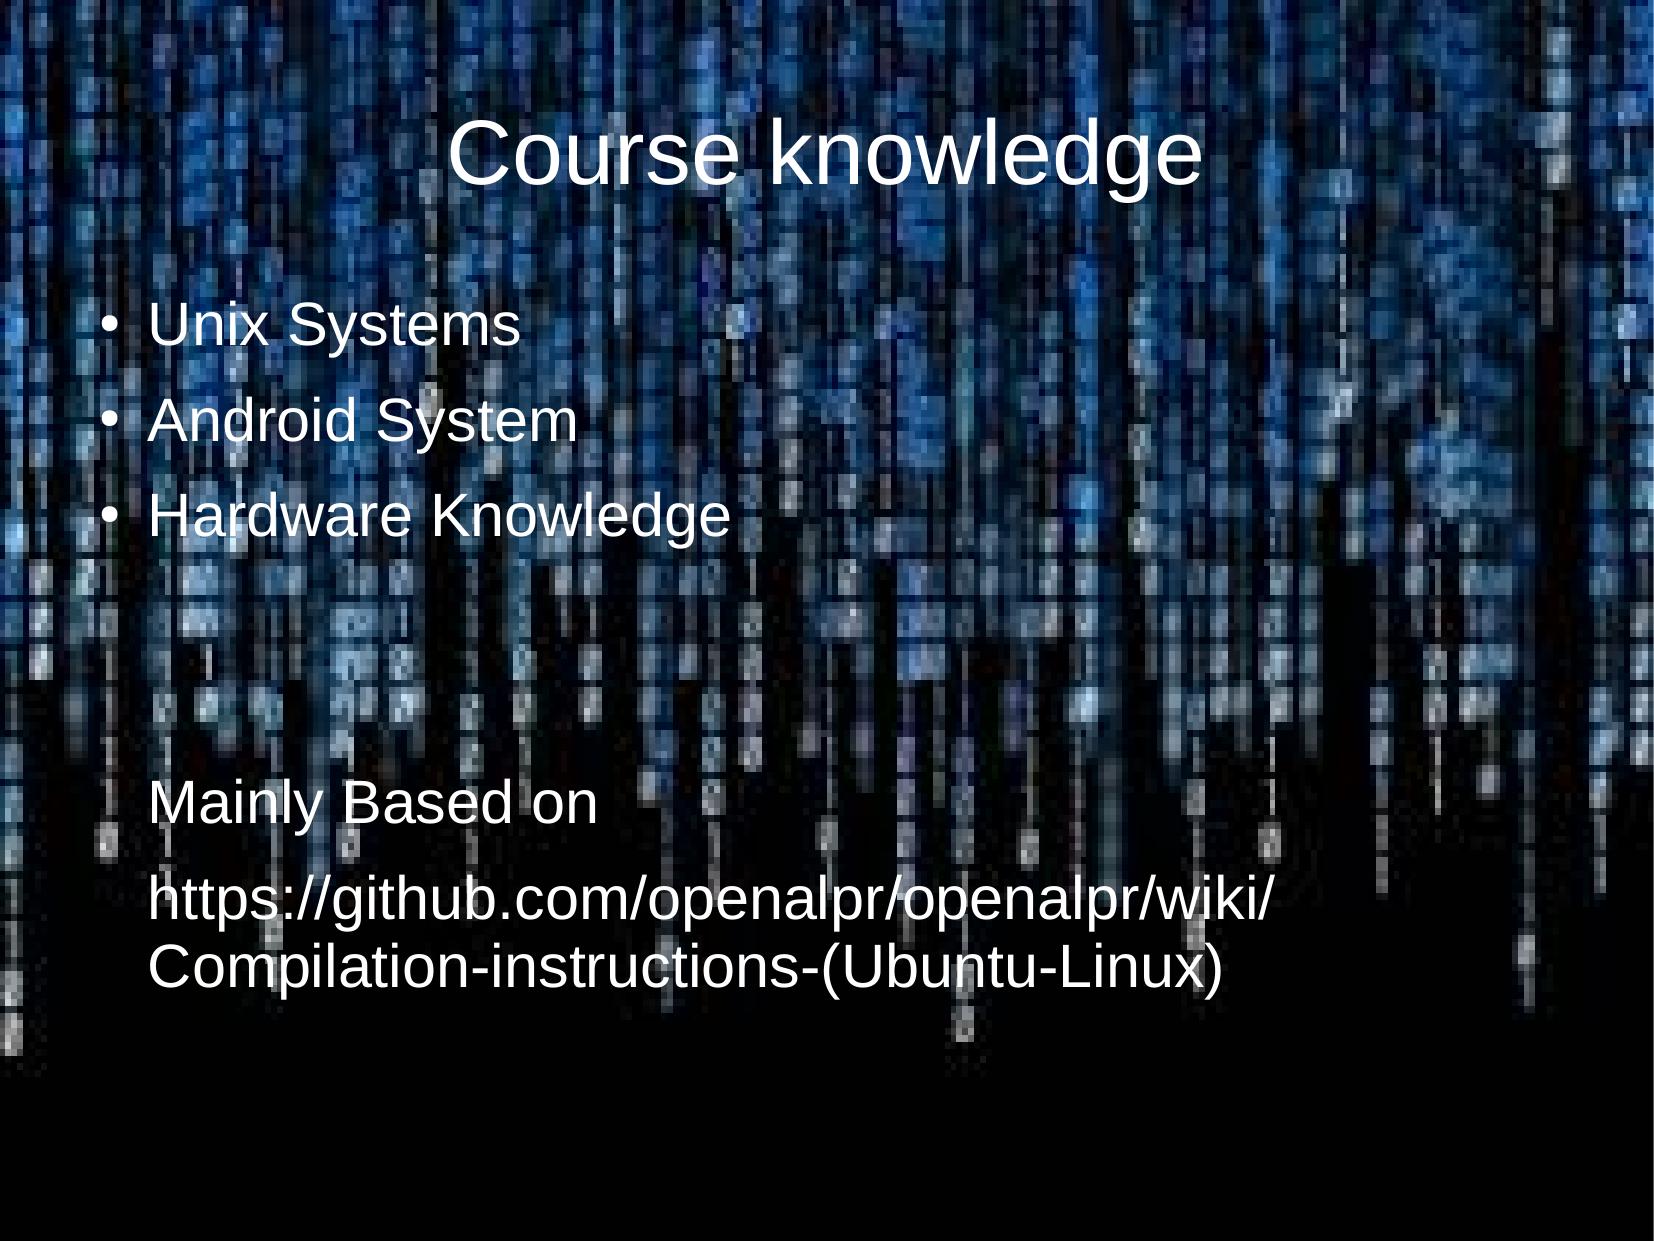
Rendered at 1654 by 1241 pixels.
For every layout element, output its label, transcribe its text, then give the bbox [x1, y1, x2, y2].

list Unix Systems Android System Hardware Knowledge Mainly Based on https://github.com/openalpr/openalpr/wiki/Compilation-instructions-(Ubuntu-Linux) [82, 290, 1571, 1010]
title Course knowledge [82, 49, 1571, 257]
picture [0, 0, 1654, 1241]
